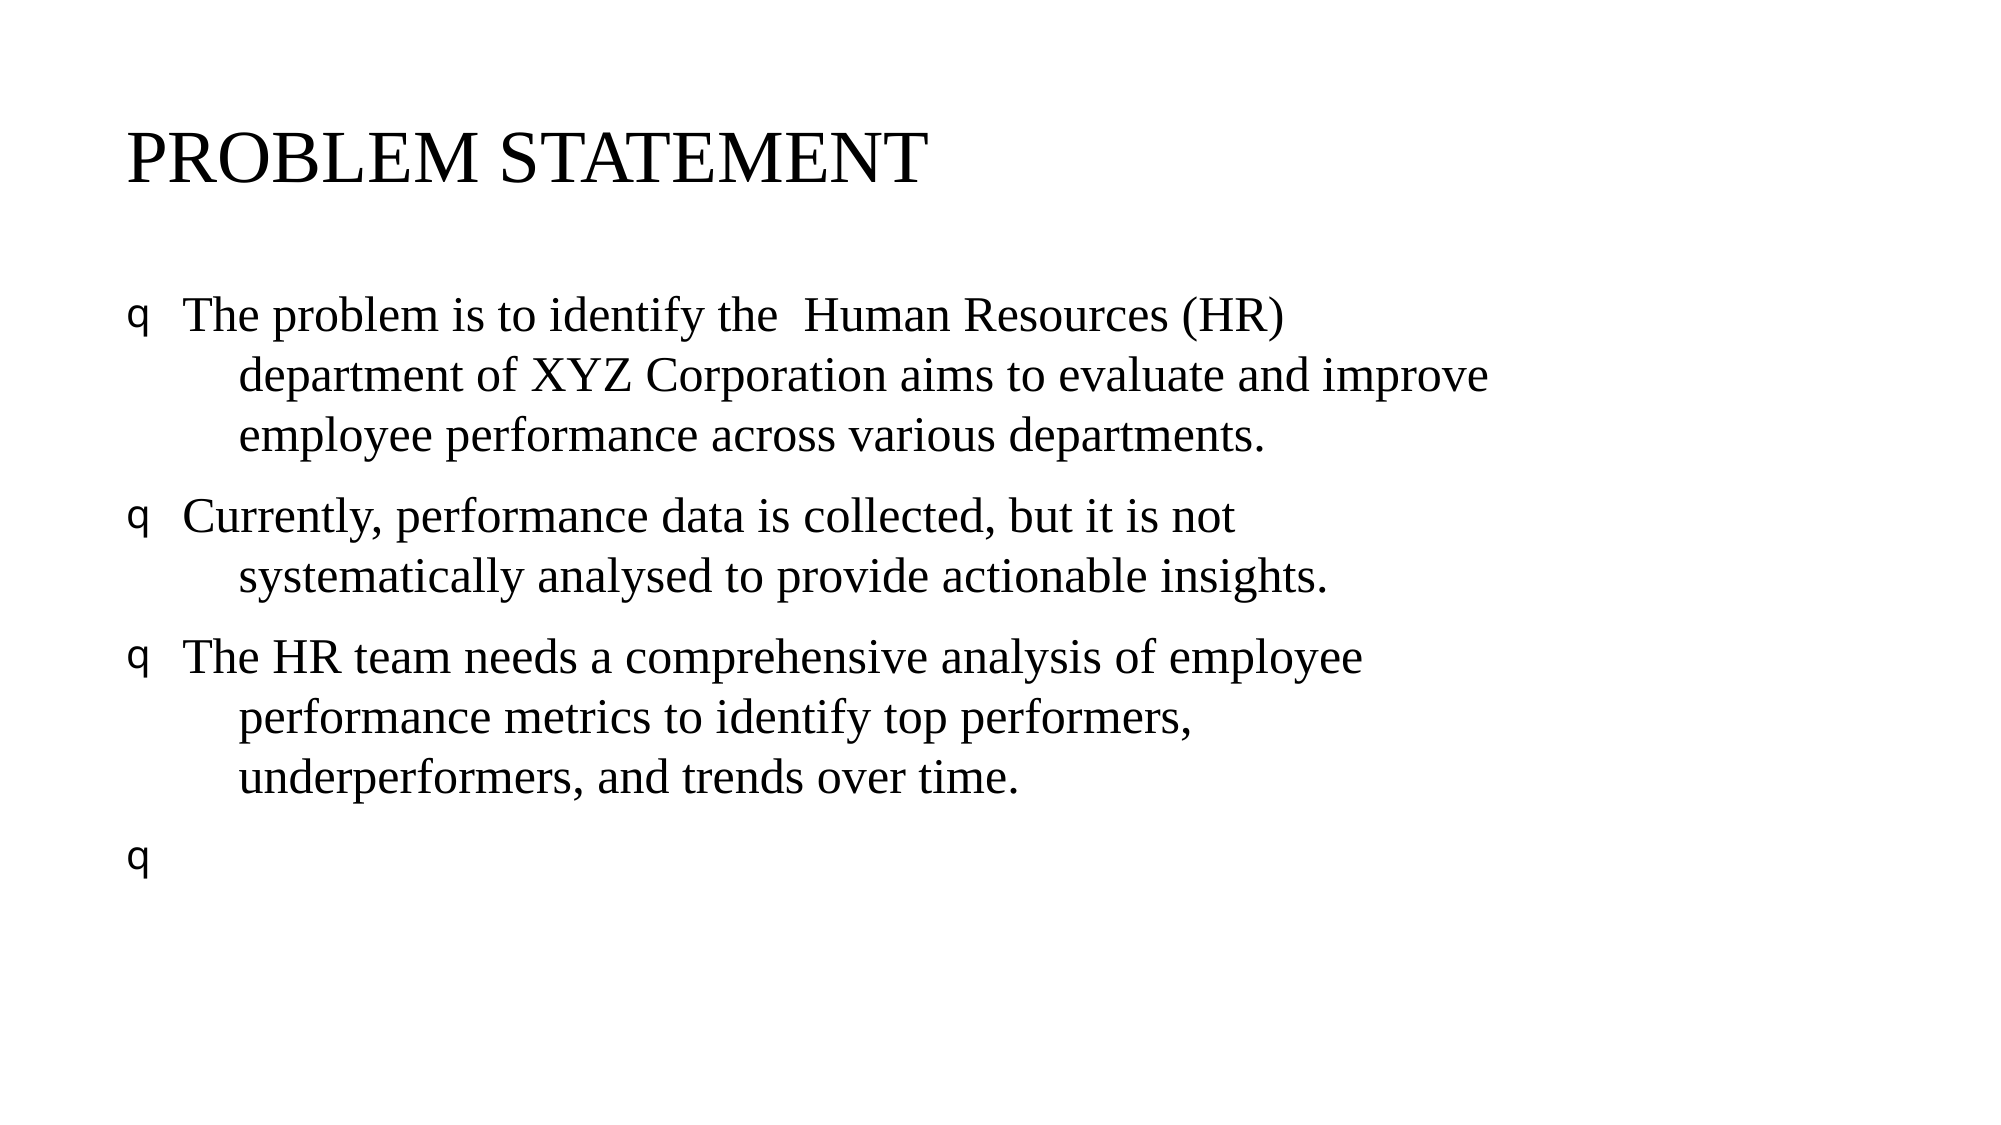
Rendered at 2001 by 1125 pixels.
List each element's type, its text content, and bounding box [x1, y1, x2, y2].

title PROBLEM STATEMENT [111, 99, 1522, 274]
list The problem is to identify the Human Resources (HR) department of XYZ Corporation aims to evaluate and improve employee performance across various departments. Currently, performance data is collected, but it is not systematically analysed to provide actionable insights. The HR team needs a comprehensive analysis of employee performance metrics to identify top performers, underperformers, and trends over time. [111, 274, 1522, 992]
